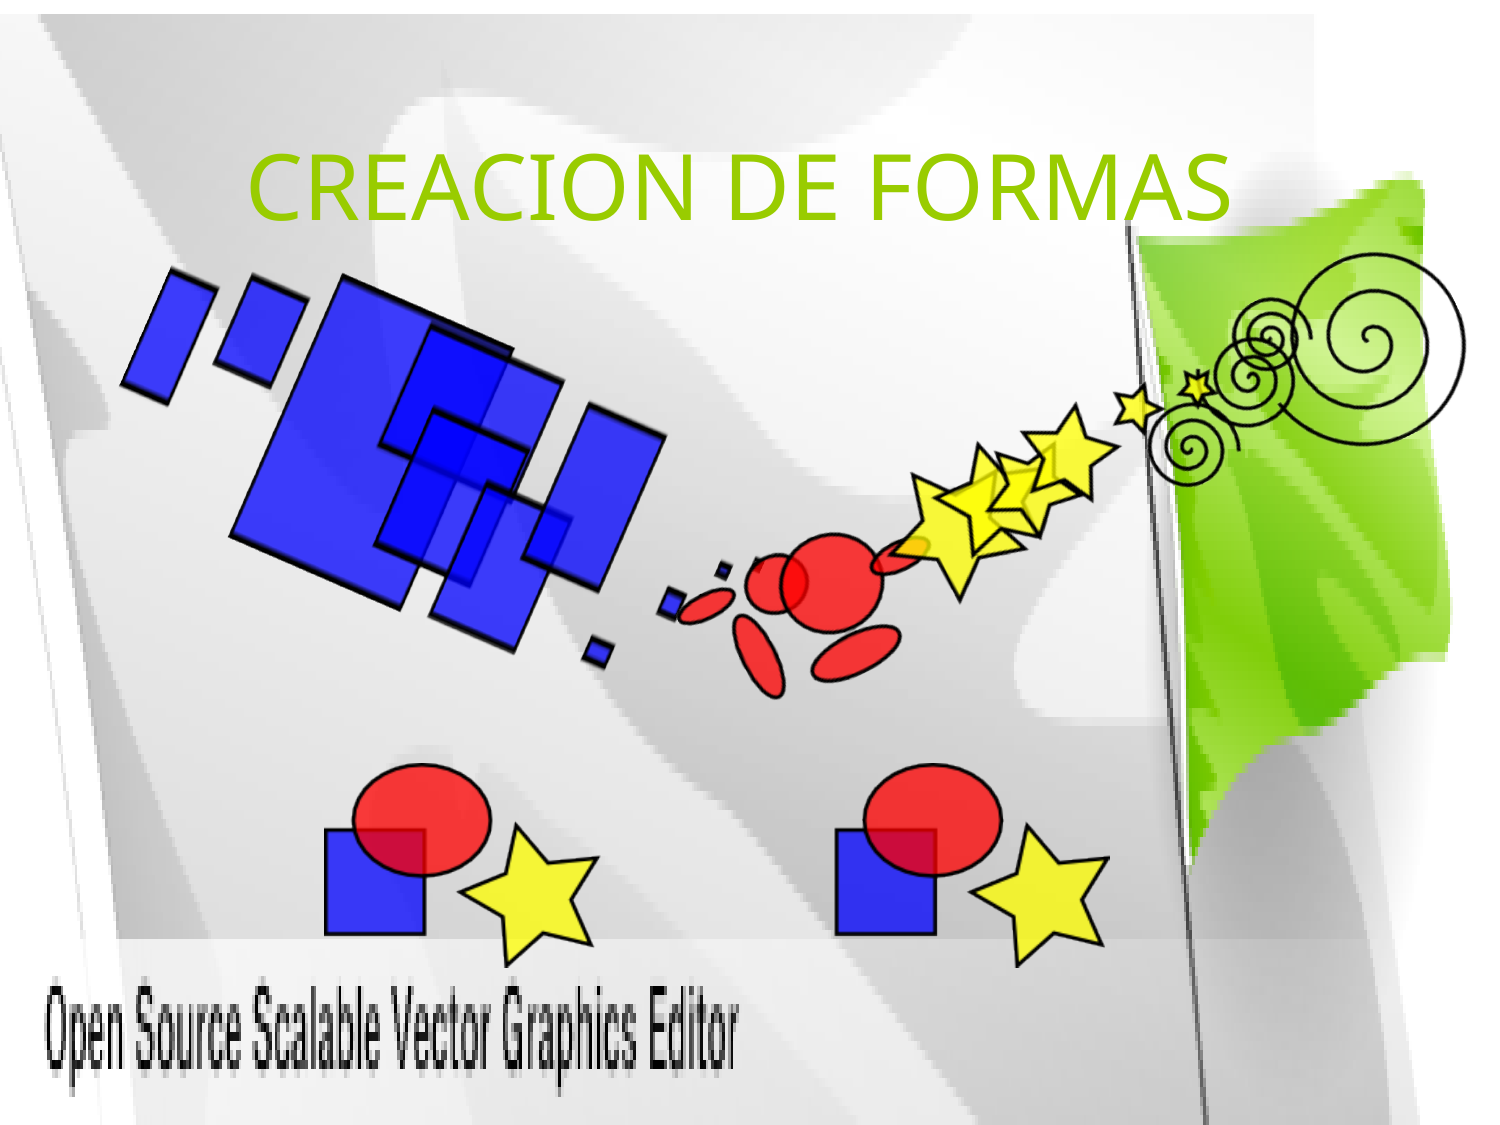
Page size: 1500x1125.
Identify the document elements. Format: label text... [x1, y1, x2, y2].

title CREACION DE FORMAS [64, 90, 1415, 278]
picture [0, 14, 1500, 1125]
